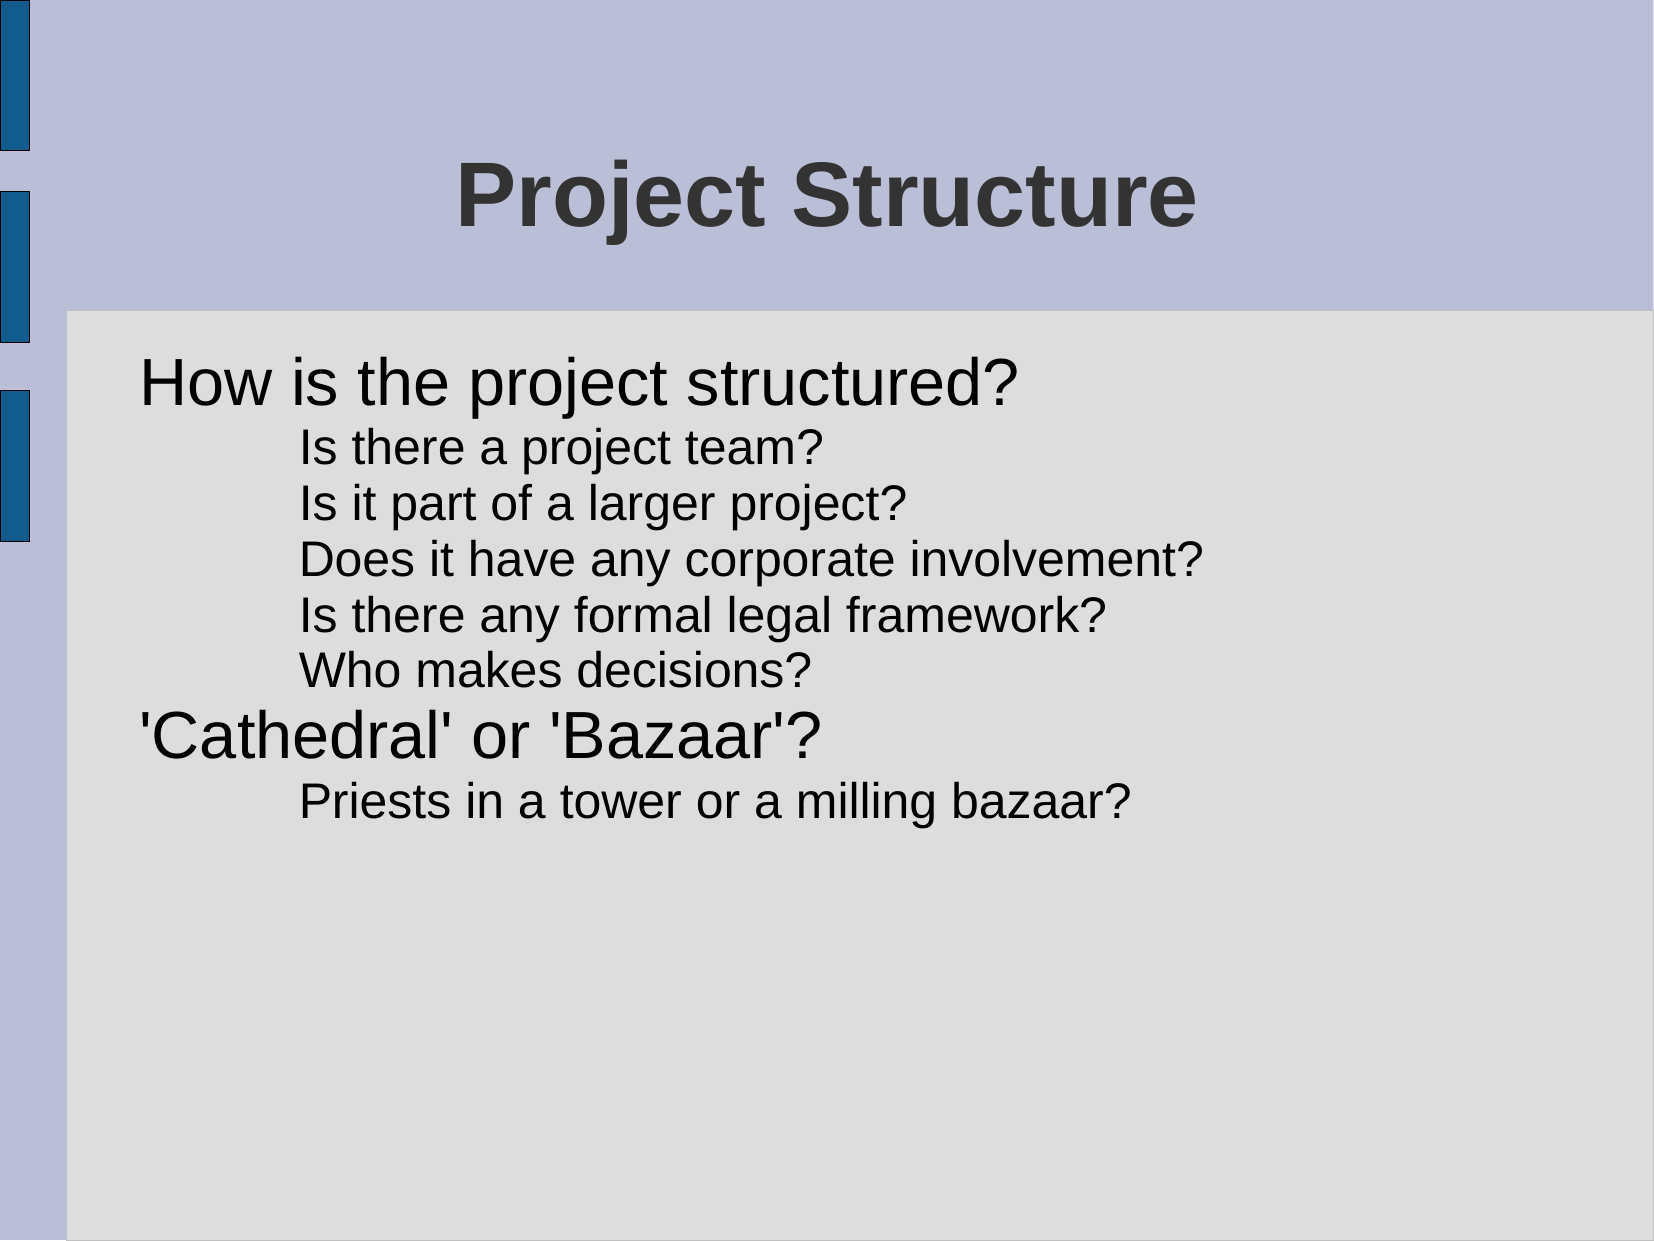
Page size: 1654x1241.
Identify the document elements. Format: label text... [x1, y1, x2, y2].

list How is the project structured? Is there a project team? Is it part of a larger project? Does it have any corporate involvement? Is there any formal legal framework? Who makes decisions? 'Cathedral' or 'Bazaar'? Priests in a tower or a milling bazaar? [121, 344, 1534, 1112]
title Project Structure [121, 98, 1534, 291]
